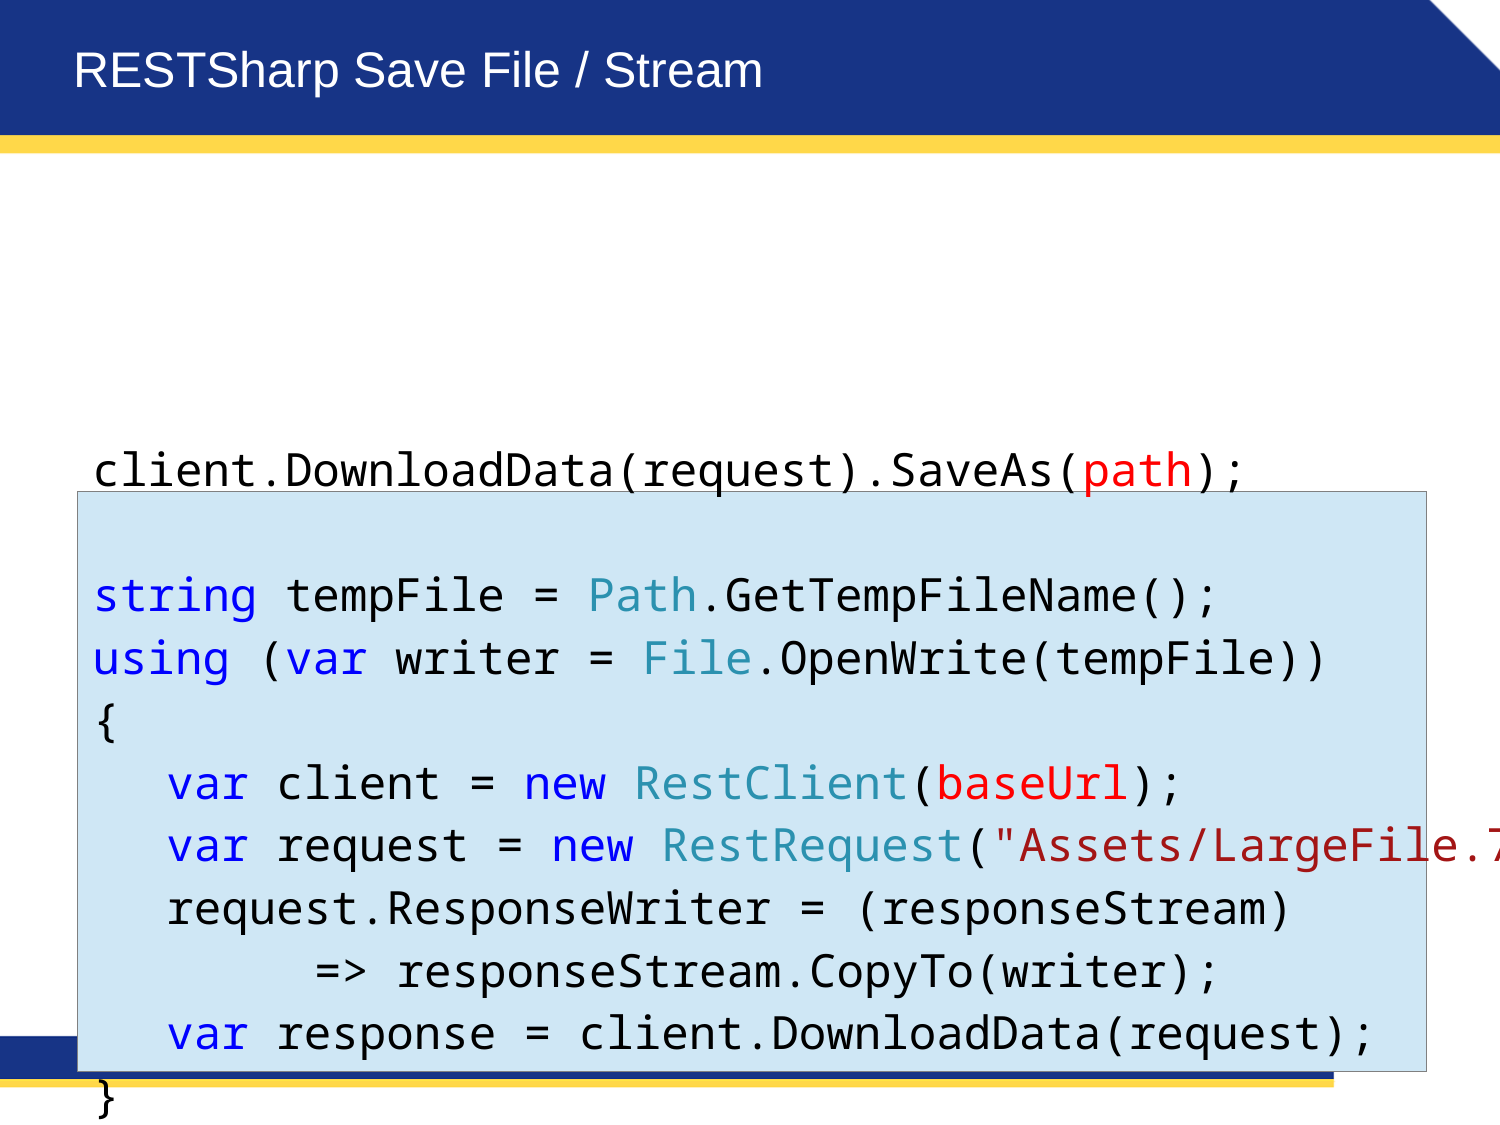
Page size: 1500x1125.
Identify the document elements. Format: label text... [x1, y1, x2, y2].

text_box client.DownloadData(request).SaveAs(path); string tempFile = Path.GetTempFileName(); using (var writer = File.OpenWrite(tempFile)) { var client = new RestClient(baseUrl); var request = new RestRequest("Assets/LargeFile.7z"); request.ResponseWriter = (responseStream) => responseStream.CopyTo(writer); var response = client.DownloadData(request); } [77, 491, 1427, 1072]
title RESTSharp Save File / Stream [73, 40, 1276, 100]
picture [0, 0, 1500, 1125]
